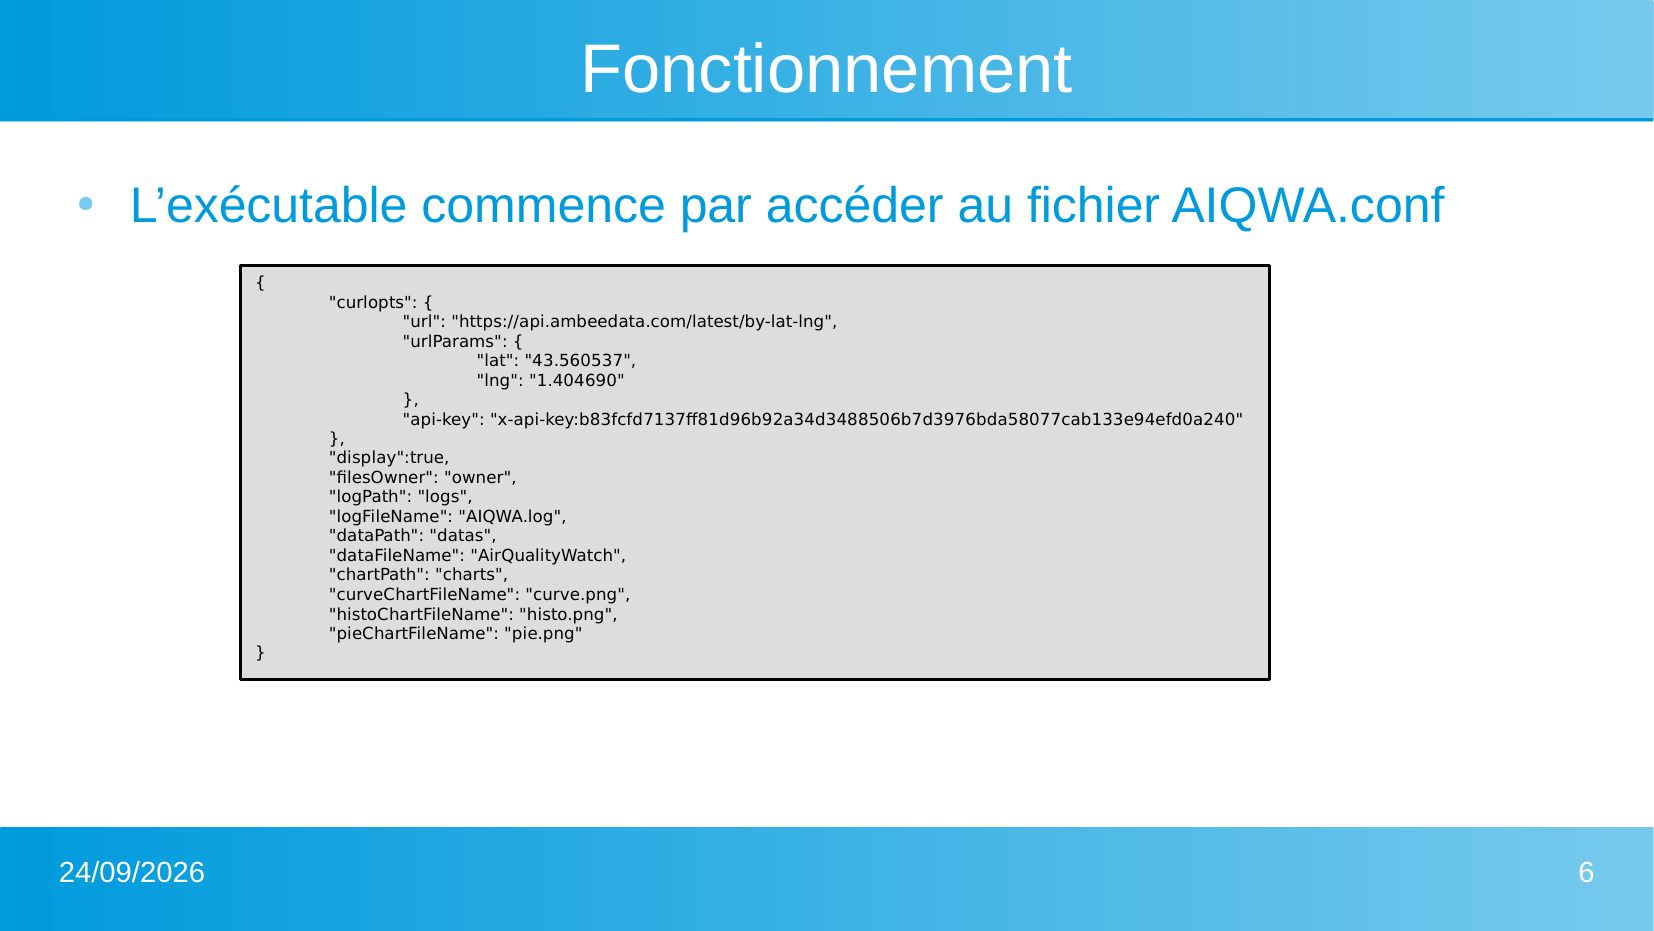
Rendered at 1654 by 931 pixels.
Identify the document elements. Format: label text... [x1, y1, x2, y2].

list L’exécutable commence par accéder au fichier AIQWA.conf [59, 177, 1595, 768]
title Fonctionnement [59, 29, 1595, 108]
text_box { "curlopts": { "url": "https://api.ambeedata.com/latest/by-lat-lng", "urlParams": { "lat": "43.560537", "lng": "1.404690" }, "api-key": "x-api-key:b83fcfd7137ff81d96b92a34d3488506b7d3976bda58077cab133e94efd0a240" }, "display":true, "filesOwner": "owner", "logPath": "logs", "logFileName": "AIQWA.log", "dataPath": "datas", "dataFileName": "AirQualityWatch", "chartPath": "charts", "curveChartFileName": "curve.png", "histoChartFileName": "histo.png", "pieChartFileName": "pie.png" } [240, 265, 1270, 680]
